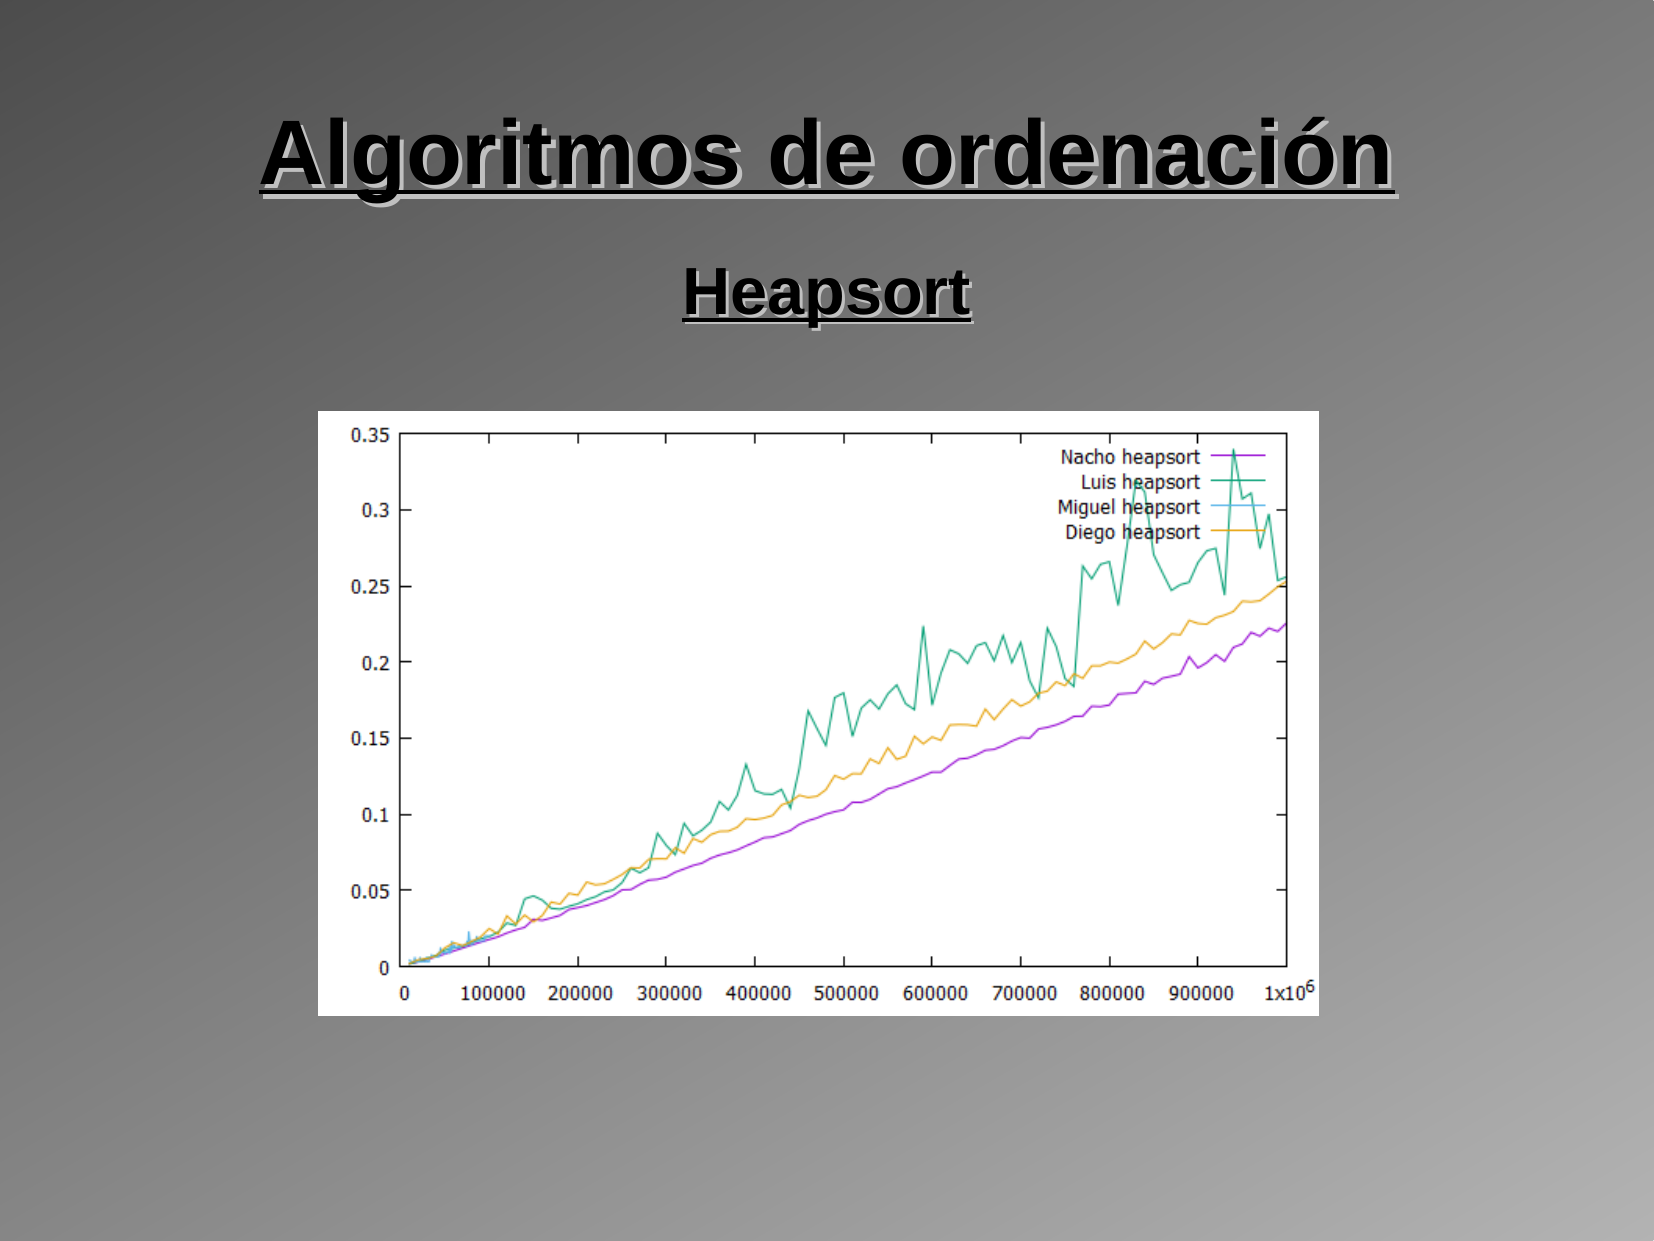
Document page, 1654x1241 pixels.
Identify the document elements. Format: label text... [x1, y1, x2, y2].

title Algoritmos de ordenación [82, 49, 1571, 236]
picture [318, 411, 1319, 1016]
subtitle Heapsort [82, 236, 1571, 346]
